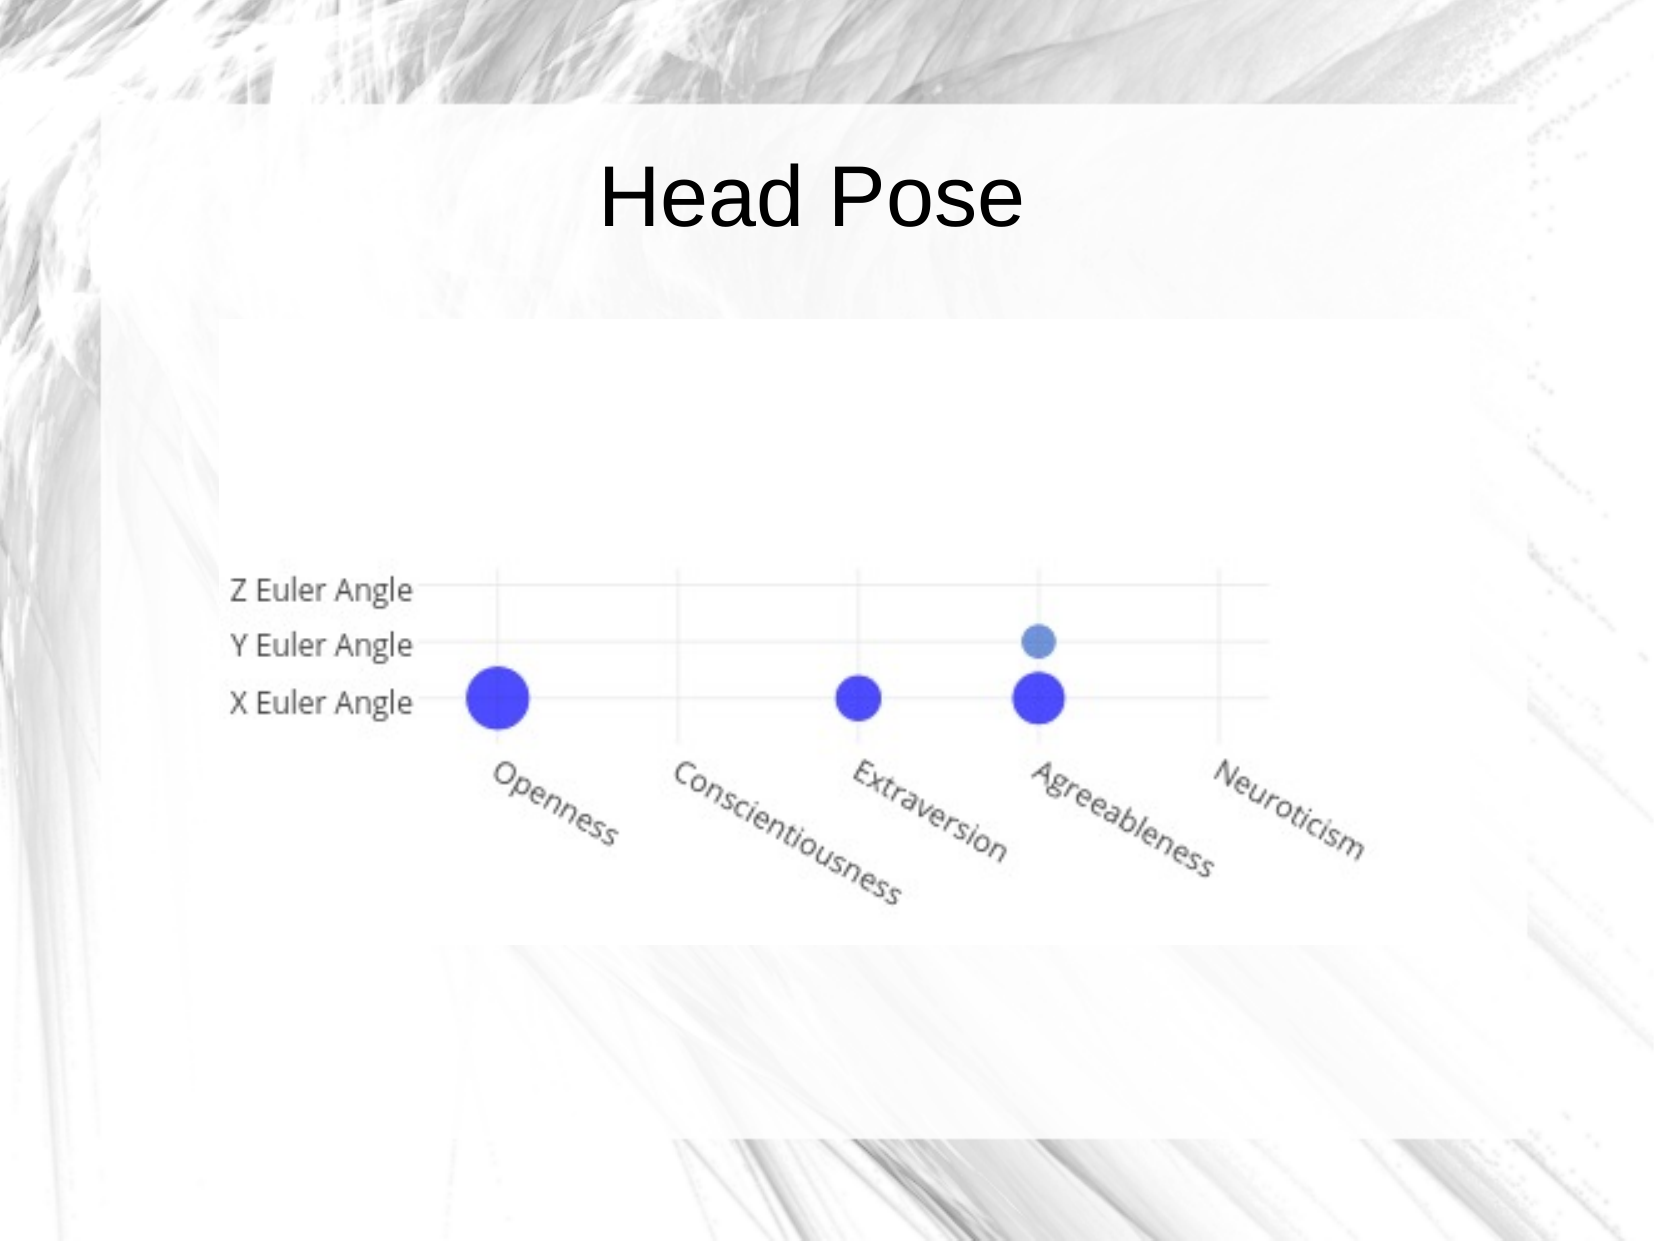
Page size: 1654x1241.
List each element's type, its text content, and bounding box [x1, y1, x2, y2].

title Head Pose [118, 112, 1506, 281]
picture [0, 0, 1654, 1241]
